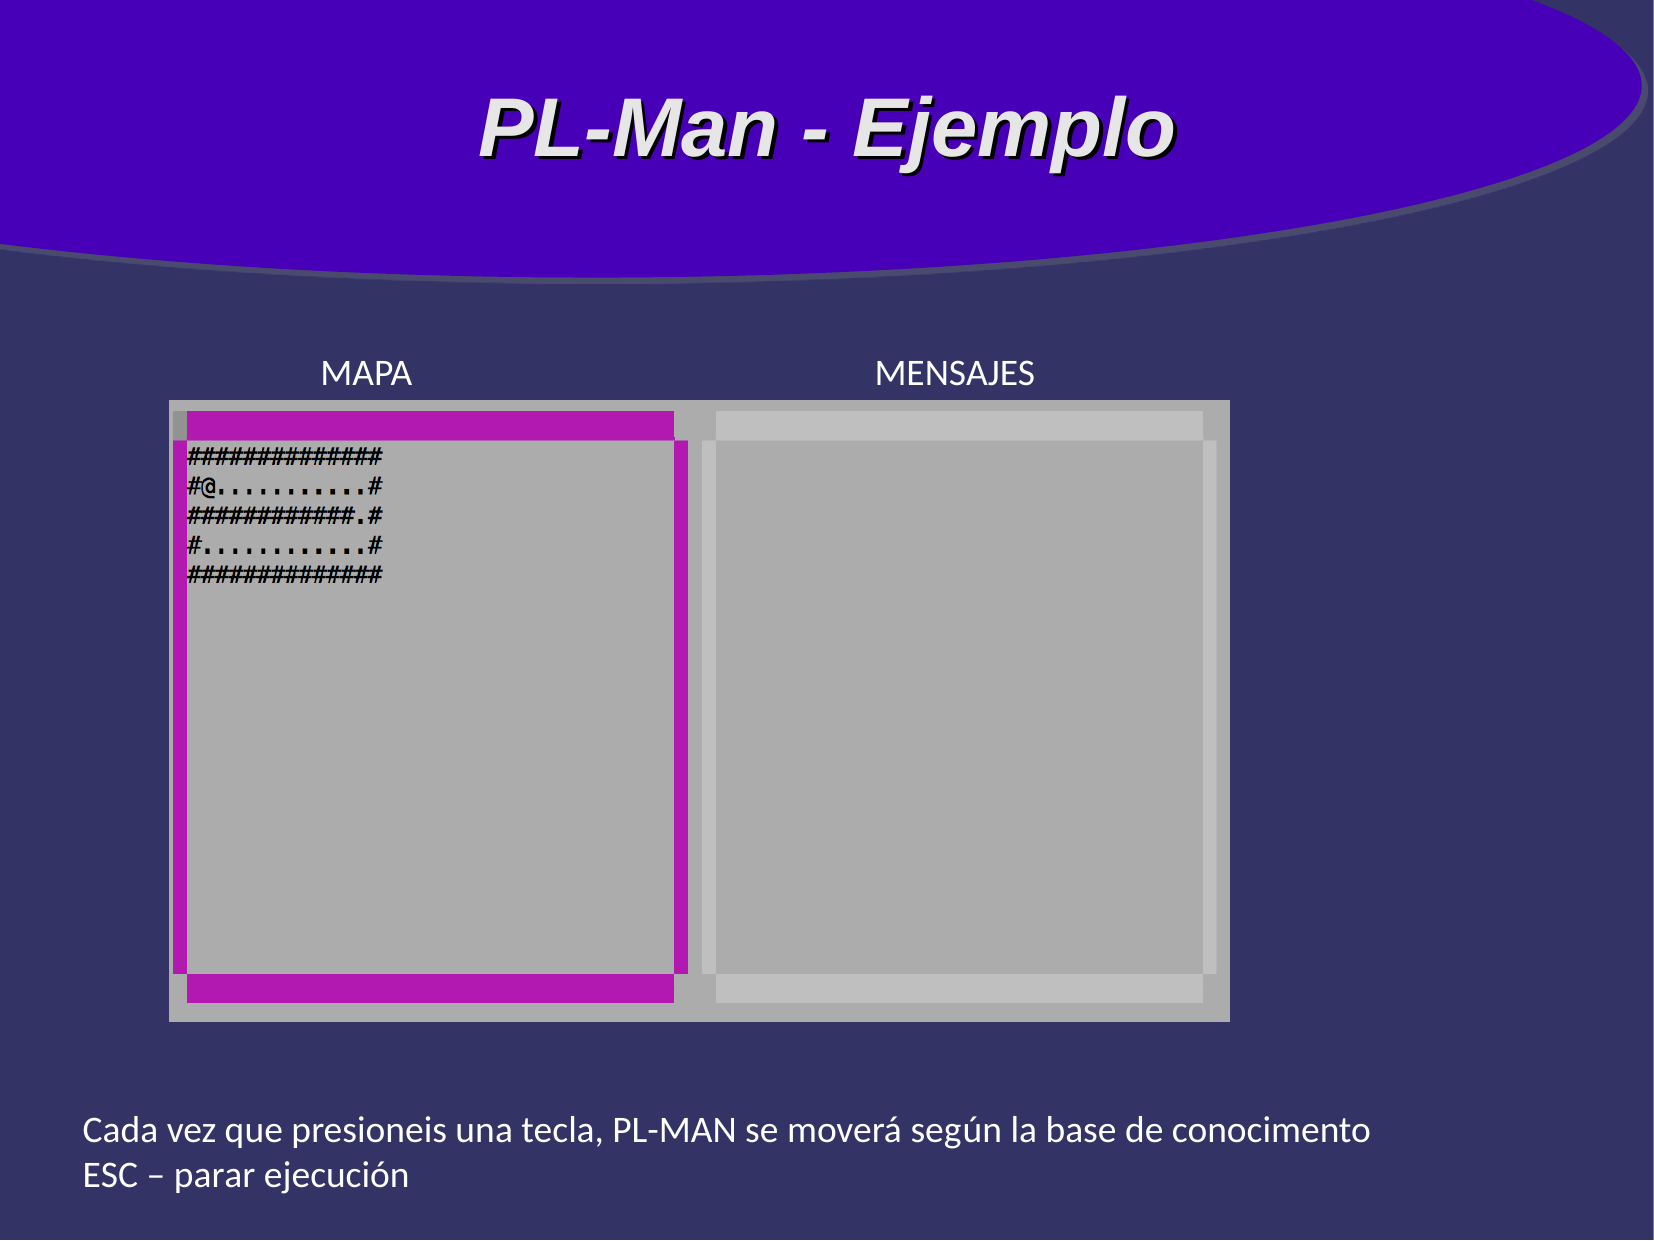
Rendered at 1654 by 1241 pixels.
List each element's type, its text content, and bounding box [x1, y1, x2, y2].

text_box MAPA [305, 340, 429, 401]
text_box MENSAJES [859, 340, 1052, 401]
picture [169, 400, 1230, 1022]
text_box Cada vez que presioneis una tecla, PL-MAN se moverá según la base de conocimento ESC – parar ejecución [67, 1097, 1568, 1241]
text_box PL-Man - Ejemplo [121, 72, 1534, 174]
